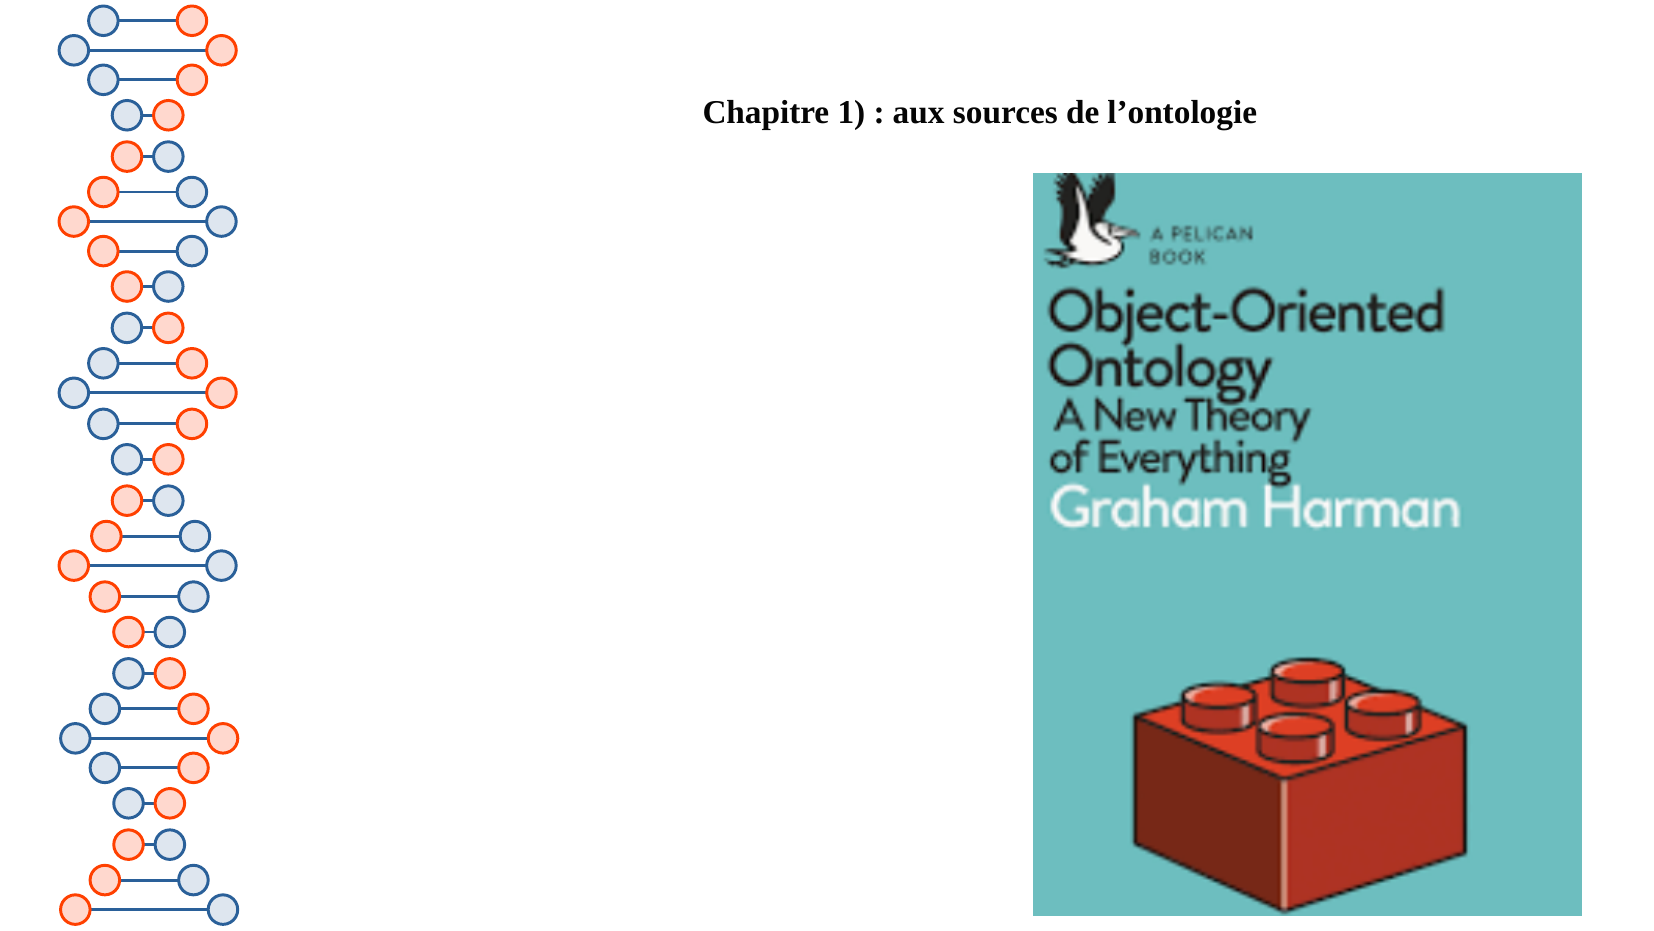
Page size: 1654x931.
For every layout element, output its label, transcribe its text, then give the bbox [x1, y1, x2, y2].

picture [1033, 173, 1582, 916]
title Chapitre 1) : aux sources de l’ontologie [265, 35, 1595, 189]
